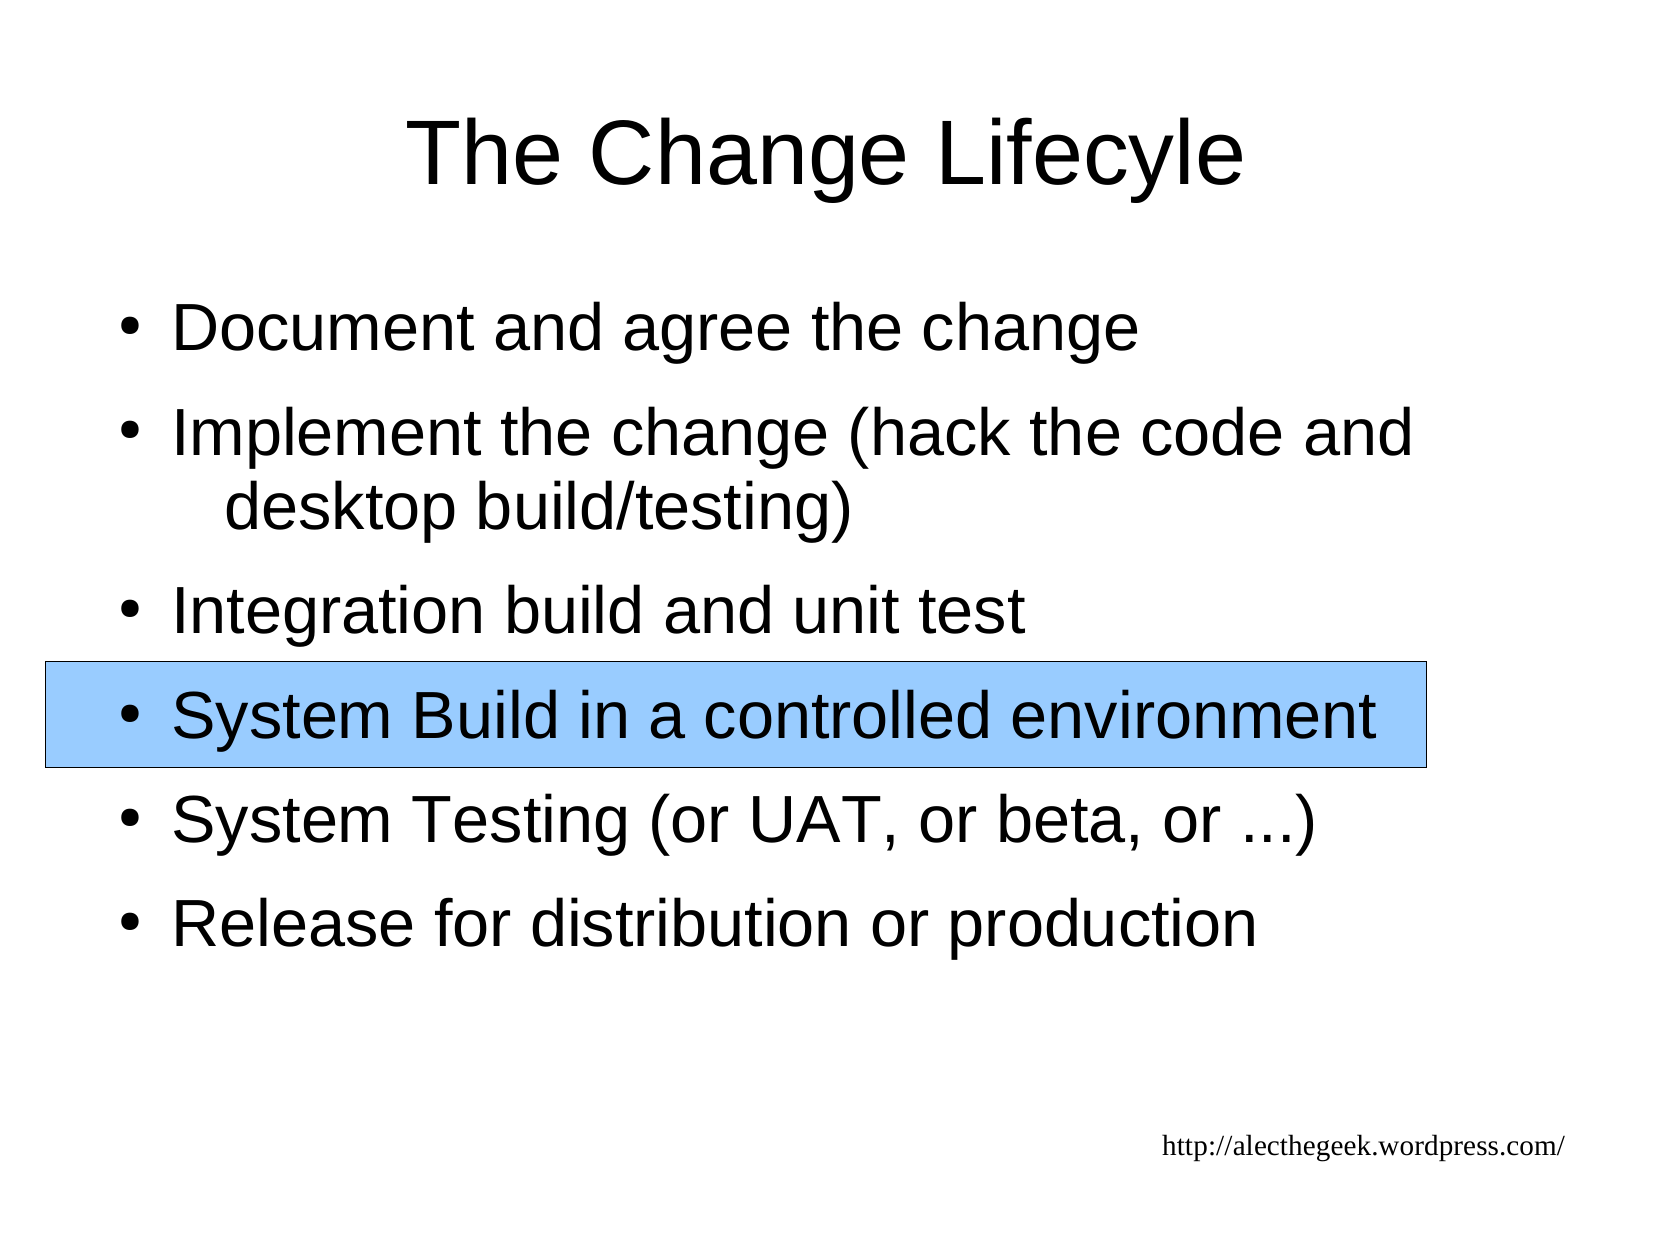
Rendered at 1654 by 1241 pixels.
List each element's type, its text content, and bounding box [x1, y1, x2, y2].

list Document and agree the change Implement the change (hack the code and desktop build/testing) Integration build and unit test System Build in a controlled environment System Testing (or UAT, or beta, or ...) Release for distribution or production [82, 290, 1571, 1109]
text_box [45, 661, 82, 768]
title The Change Lifecyle [82, 49, 1571, 257]
